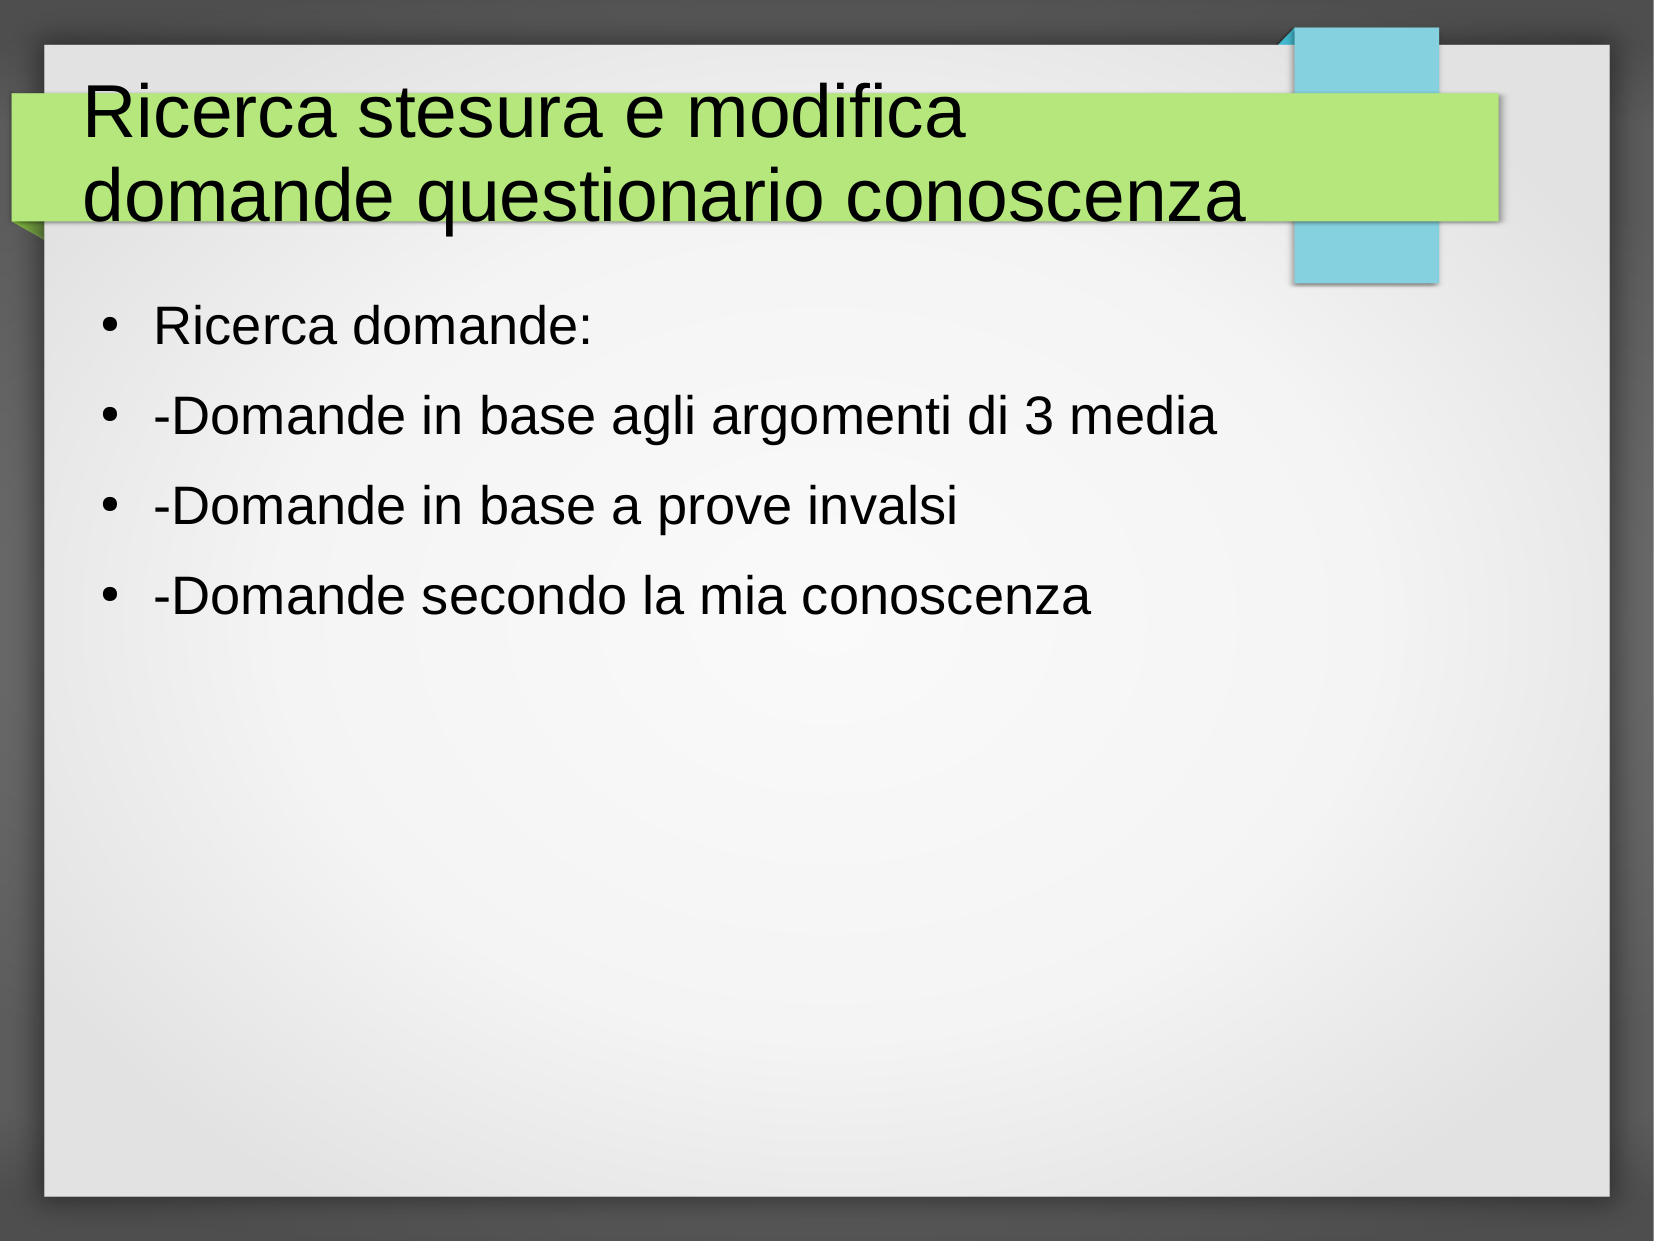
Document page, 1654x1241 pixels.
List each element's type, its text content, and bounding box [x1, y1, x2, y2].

list Ricerca domande: -Domande in base agli argomenti di 3 media -Domande in base a prove invalsi -Domande secondo la mia conoscenza [82, 295, 1571, 1015]
title Ricerca stesura e modifica domande questionario conoscenza [82, 69, 1264, 238]
picture [0, 0, 1654, 1241]
